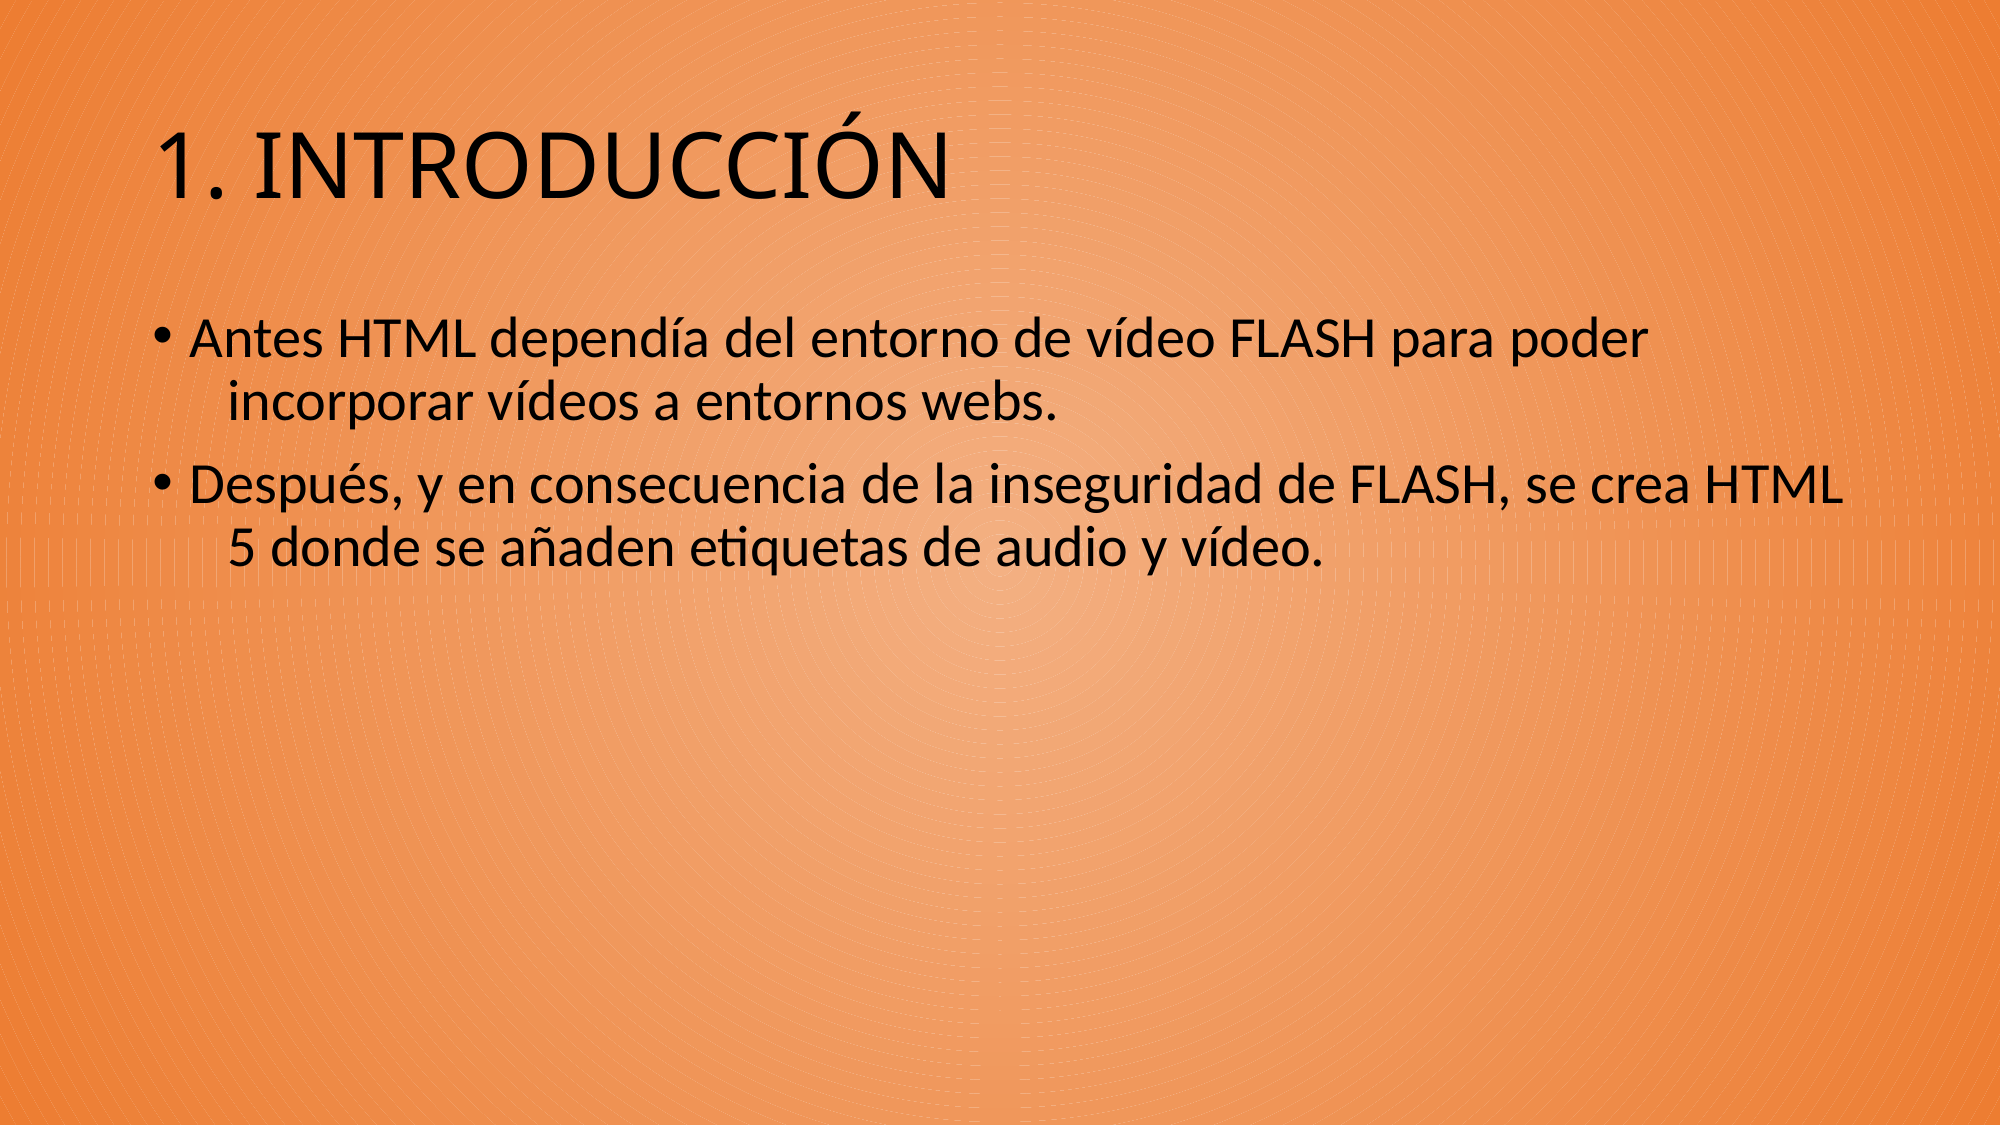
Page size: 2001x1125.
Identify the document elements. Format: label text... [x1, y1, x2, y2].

title 1. INTRODUCCIÓN [137, 59, 1863, 278]
list Antes HTML dependía del entorno de vídeo FLASH para poder incorporar vídeos a entornos webs. Después, y en consecuencia de la inseguridad de FLASH, se crea HTML 5 donde se añaden etiquetas de audio y vídeo. [137, 299, 1863, 1014]
